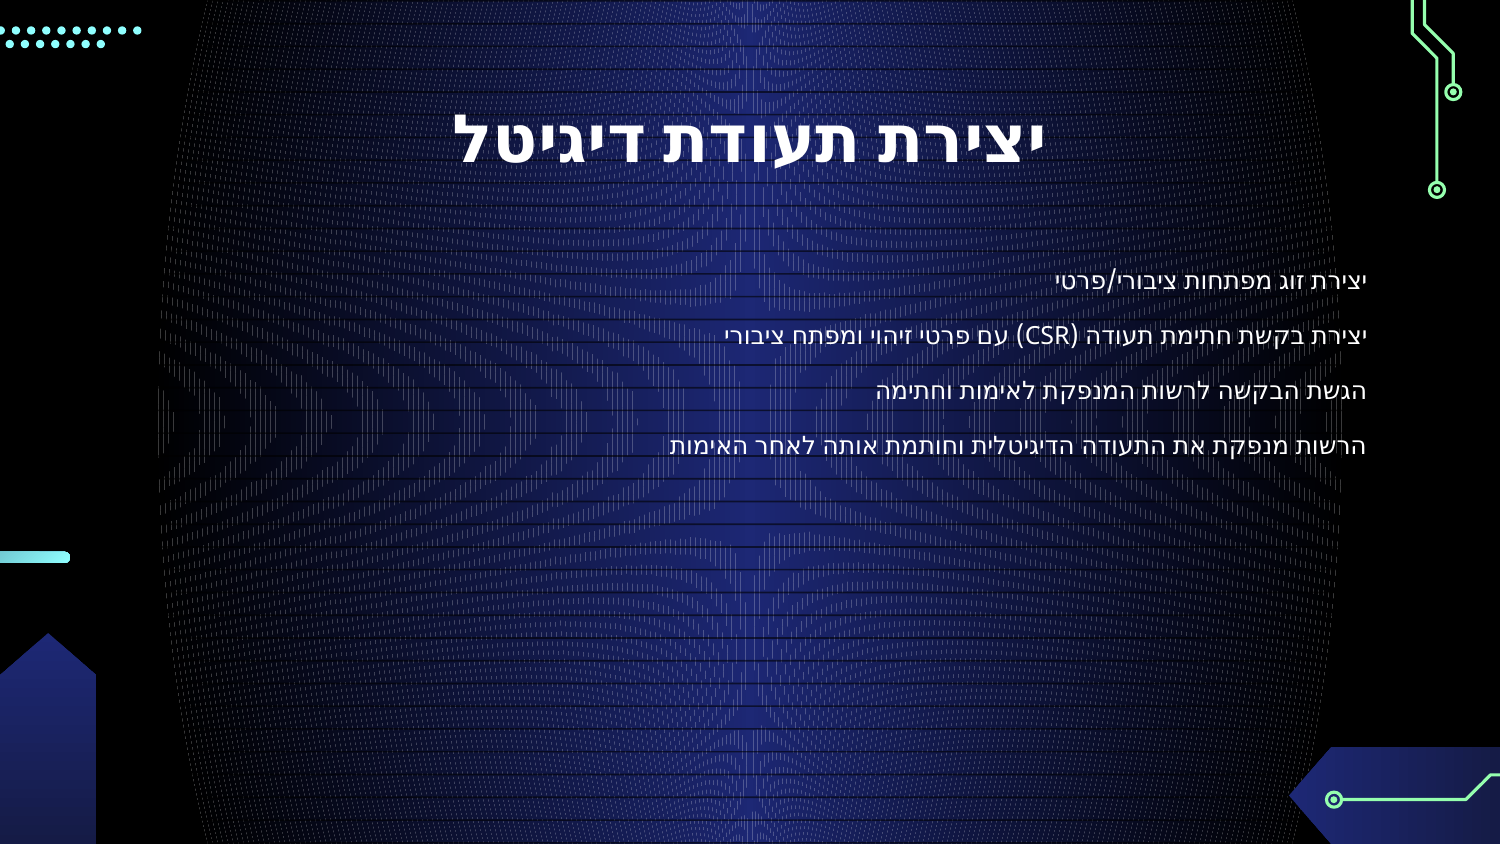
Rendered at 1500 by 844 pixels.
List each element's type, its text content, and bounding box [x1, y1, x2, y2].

title יצירת תעודת דיגיטל [116, 88, 1383, 183]
list יצירת זוג מפתחות ציבורי/פרטי יצירת בקשת חתימת תעודה (CSR) עם פרטי זיהוי ומפתח ציבורי הגשת הבקשה לרשות המנפקת לאימות וחתימה הרשות מנפקת את התעודה הדיגיטלית וחותמת אותה לאחר האימות [116, 194, 1383, 756]
